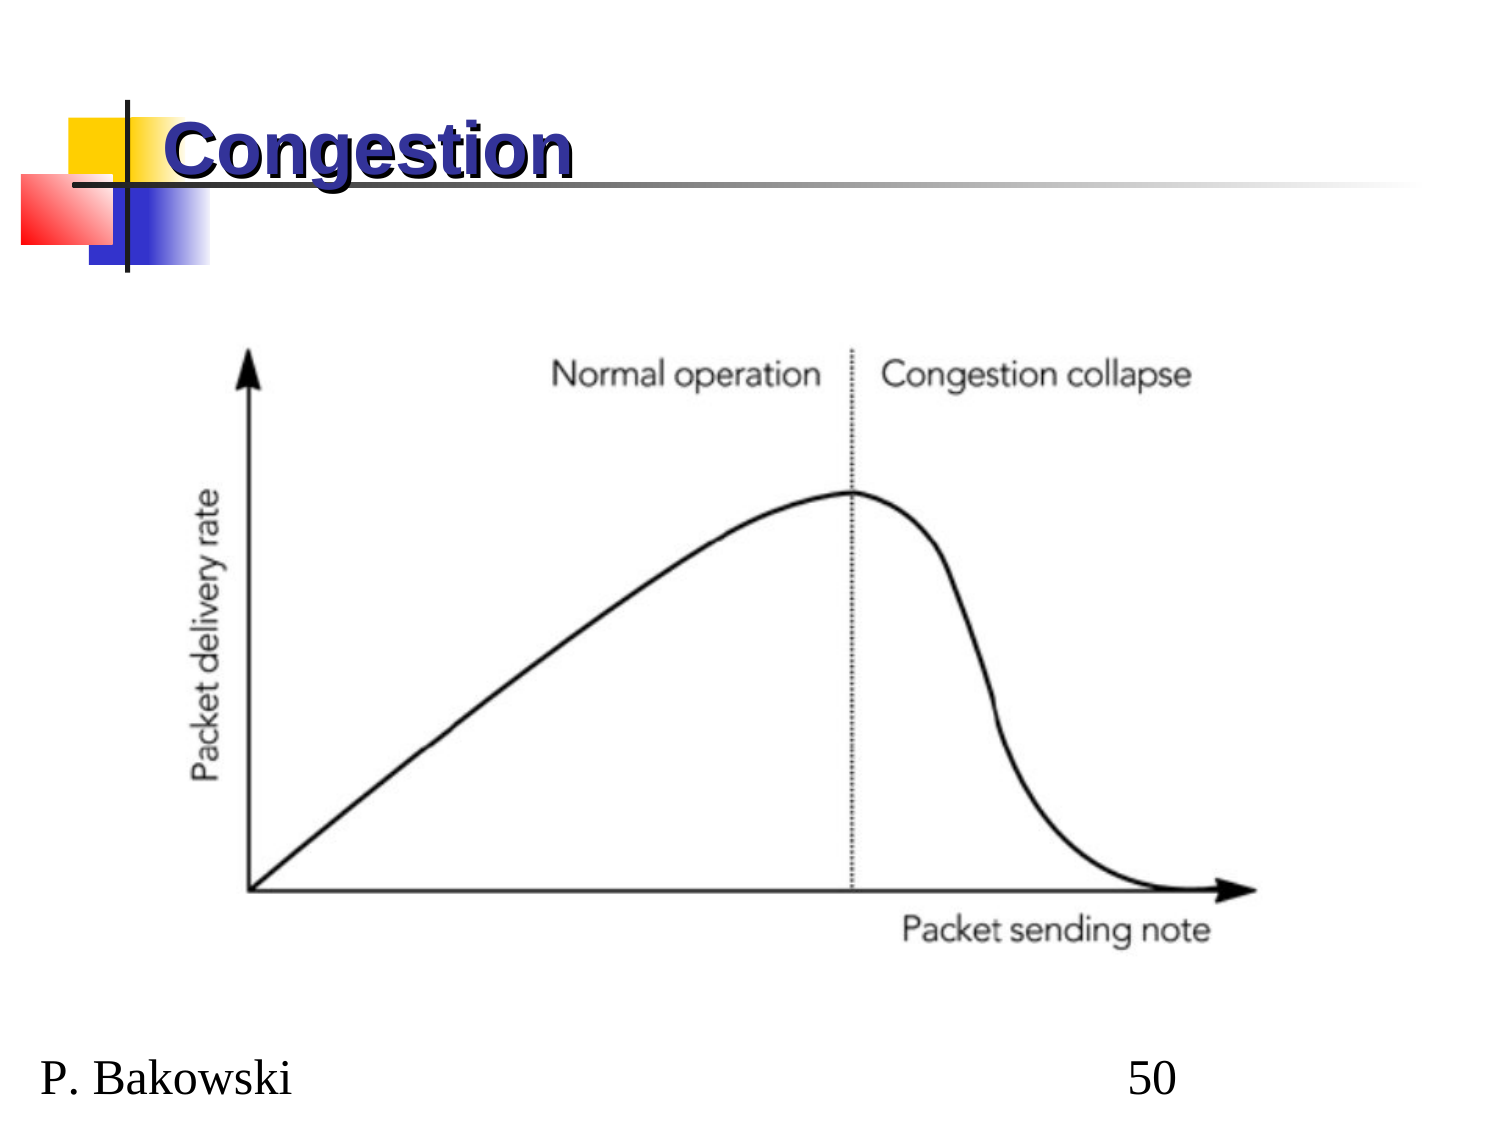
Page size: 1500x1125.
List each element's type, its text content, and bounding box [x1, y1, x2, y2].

picture [149, 306, 1300, 969]
title Congestion [147, 92, 1500, 213]
